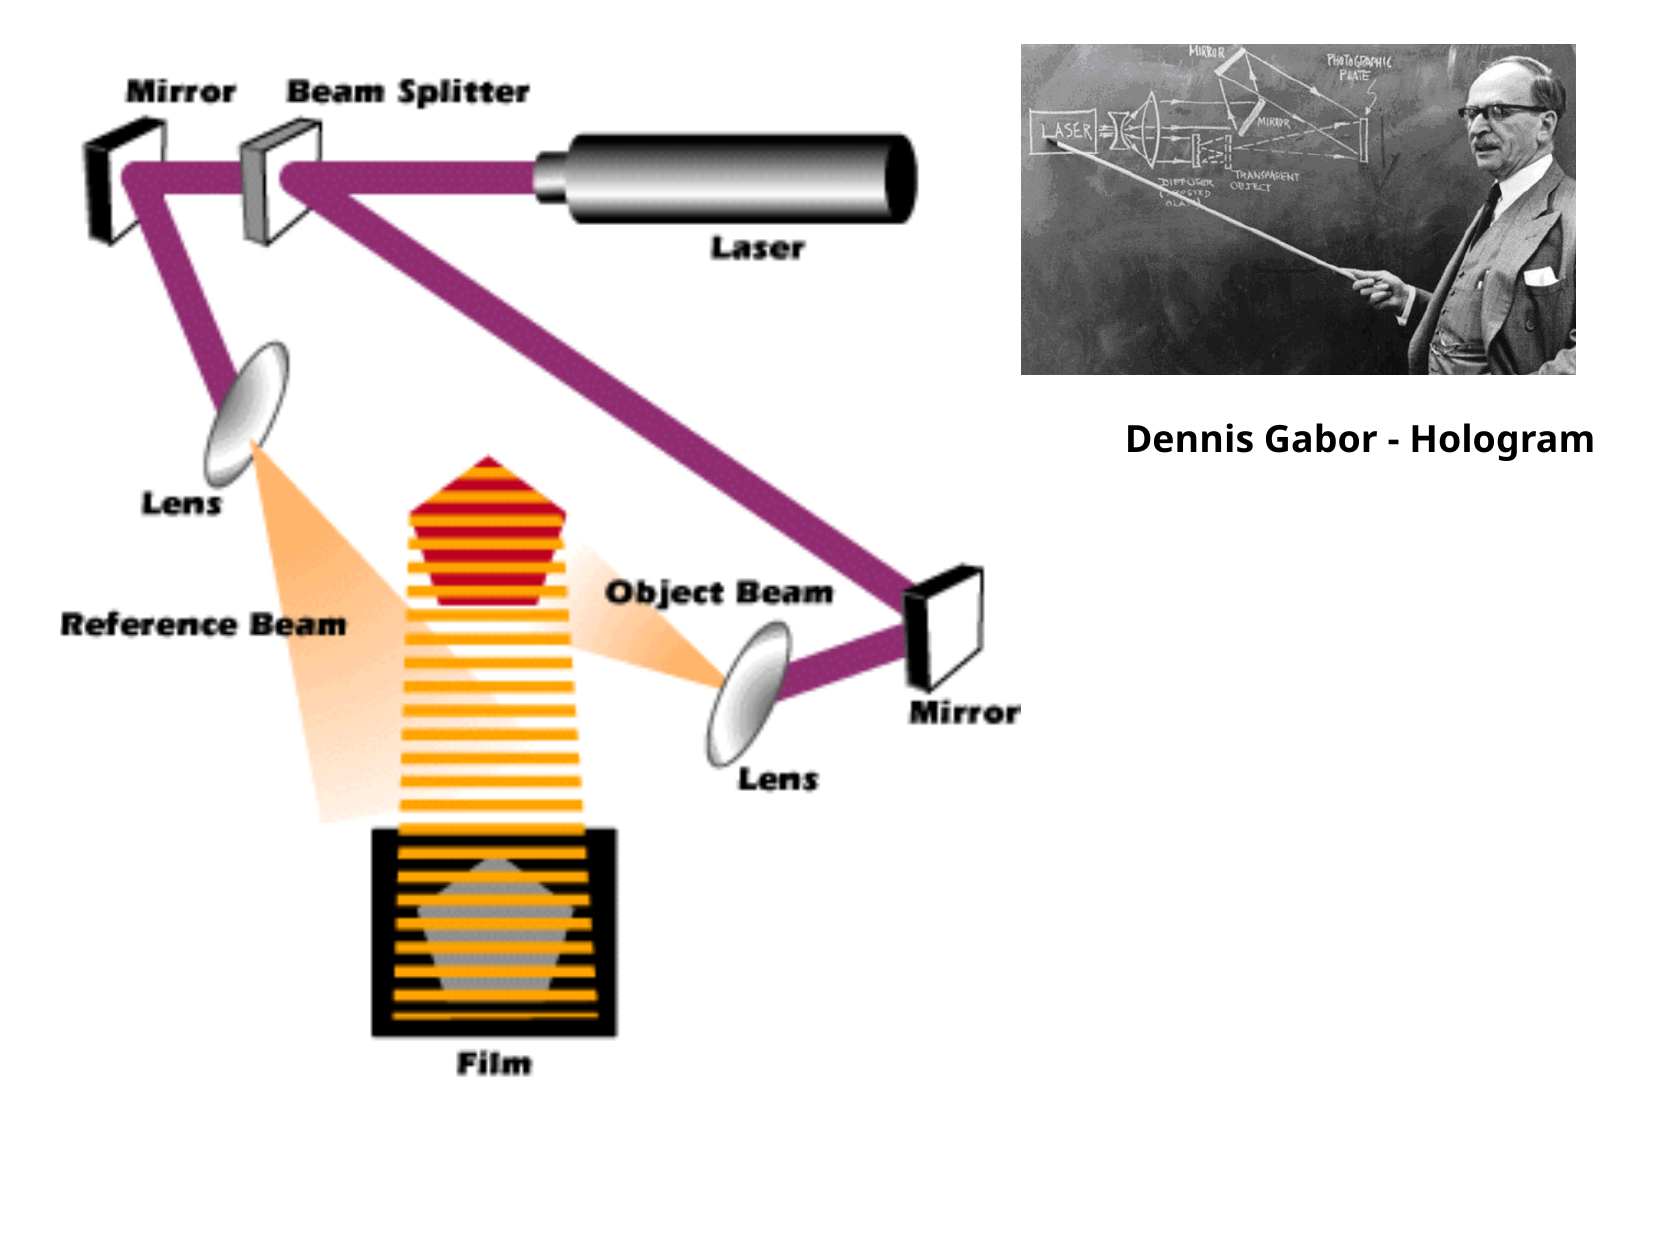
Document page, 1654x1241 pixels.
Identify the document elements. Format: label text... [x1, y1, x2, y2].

text_box Dennis Gabor - Hologram [1110, 405, 1562, 458]
picture [60, 44, 1576, 1111]
